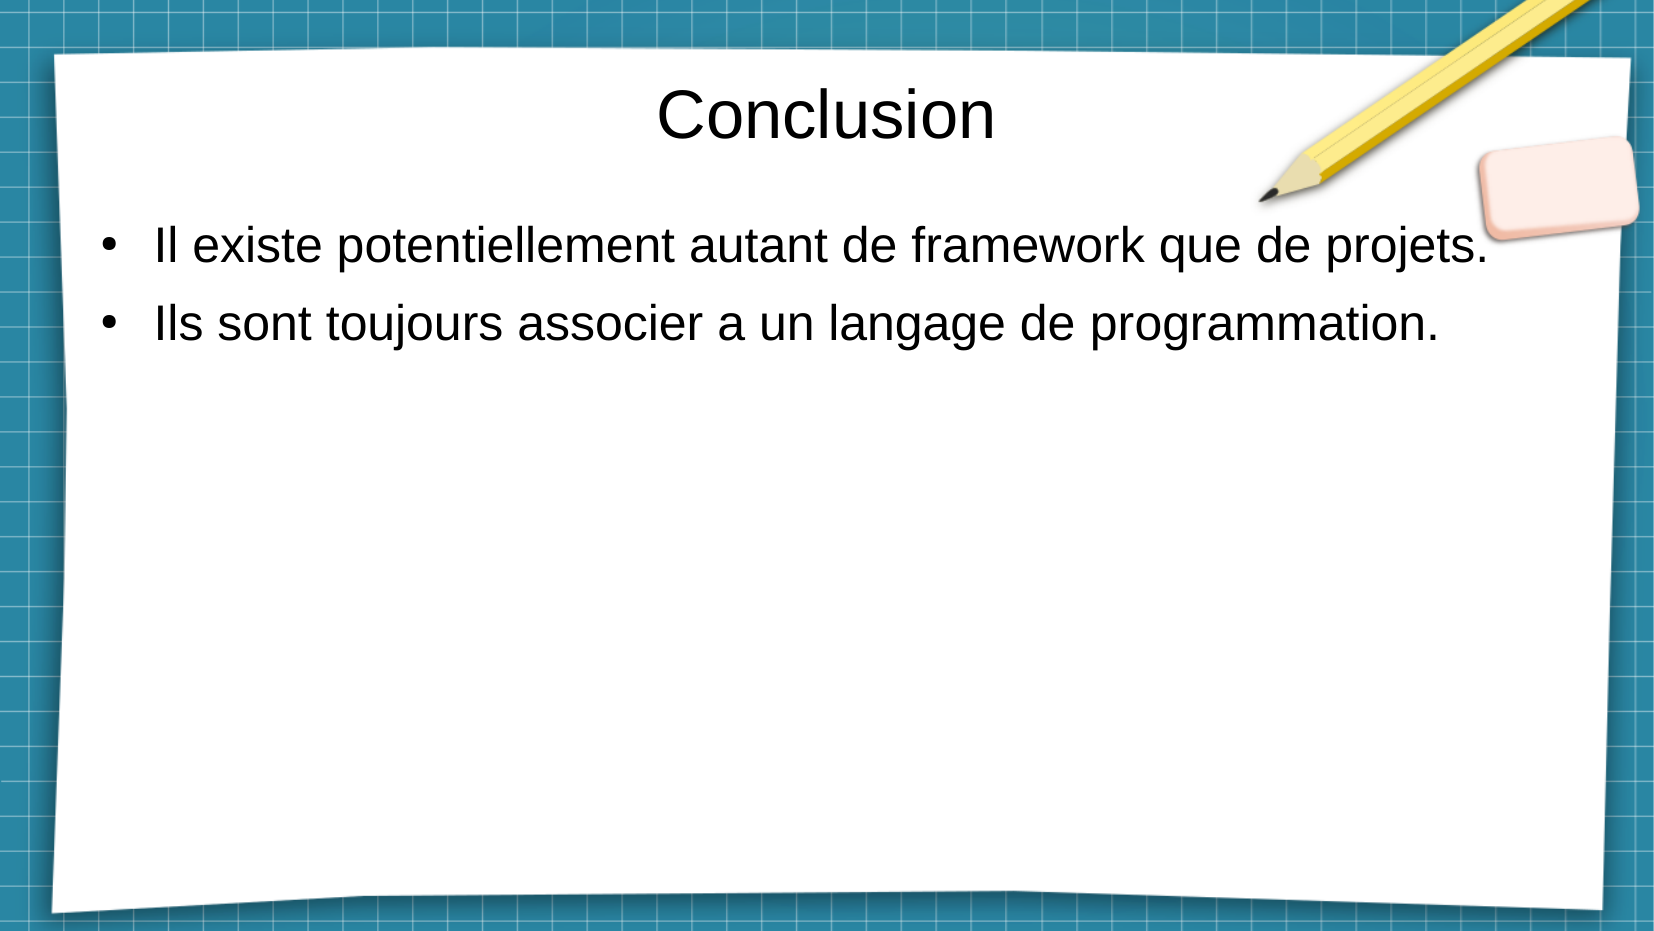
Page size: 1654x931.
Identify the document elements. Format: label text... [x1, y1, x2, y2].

picture [0, 0, 1654, 931]
list Il existe potentiellement autant de framework que de projets. Ils sont toujours associer a un langage de programmation. [82, 217, 1571, 758]
title Conclusion [82, 37, 1571, 193]
